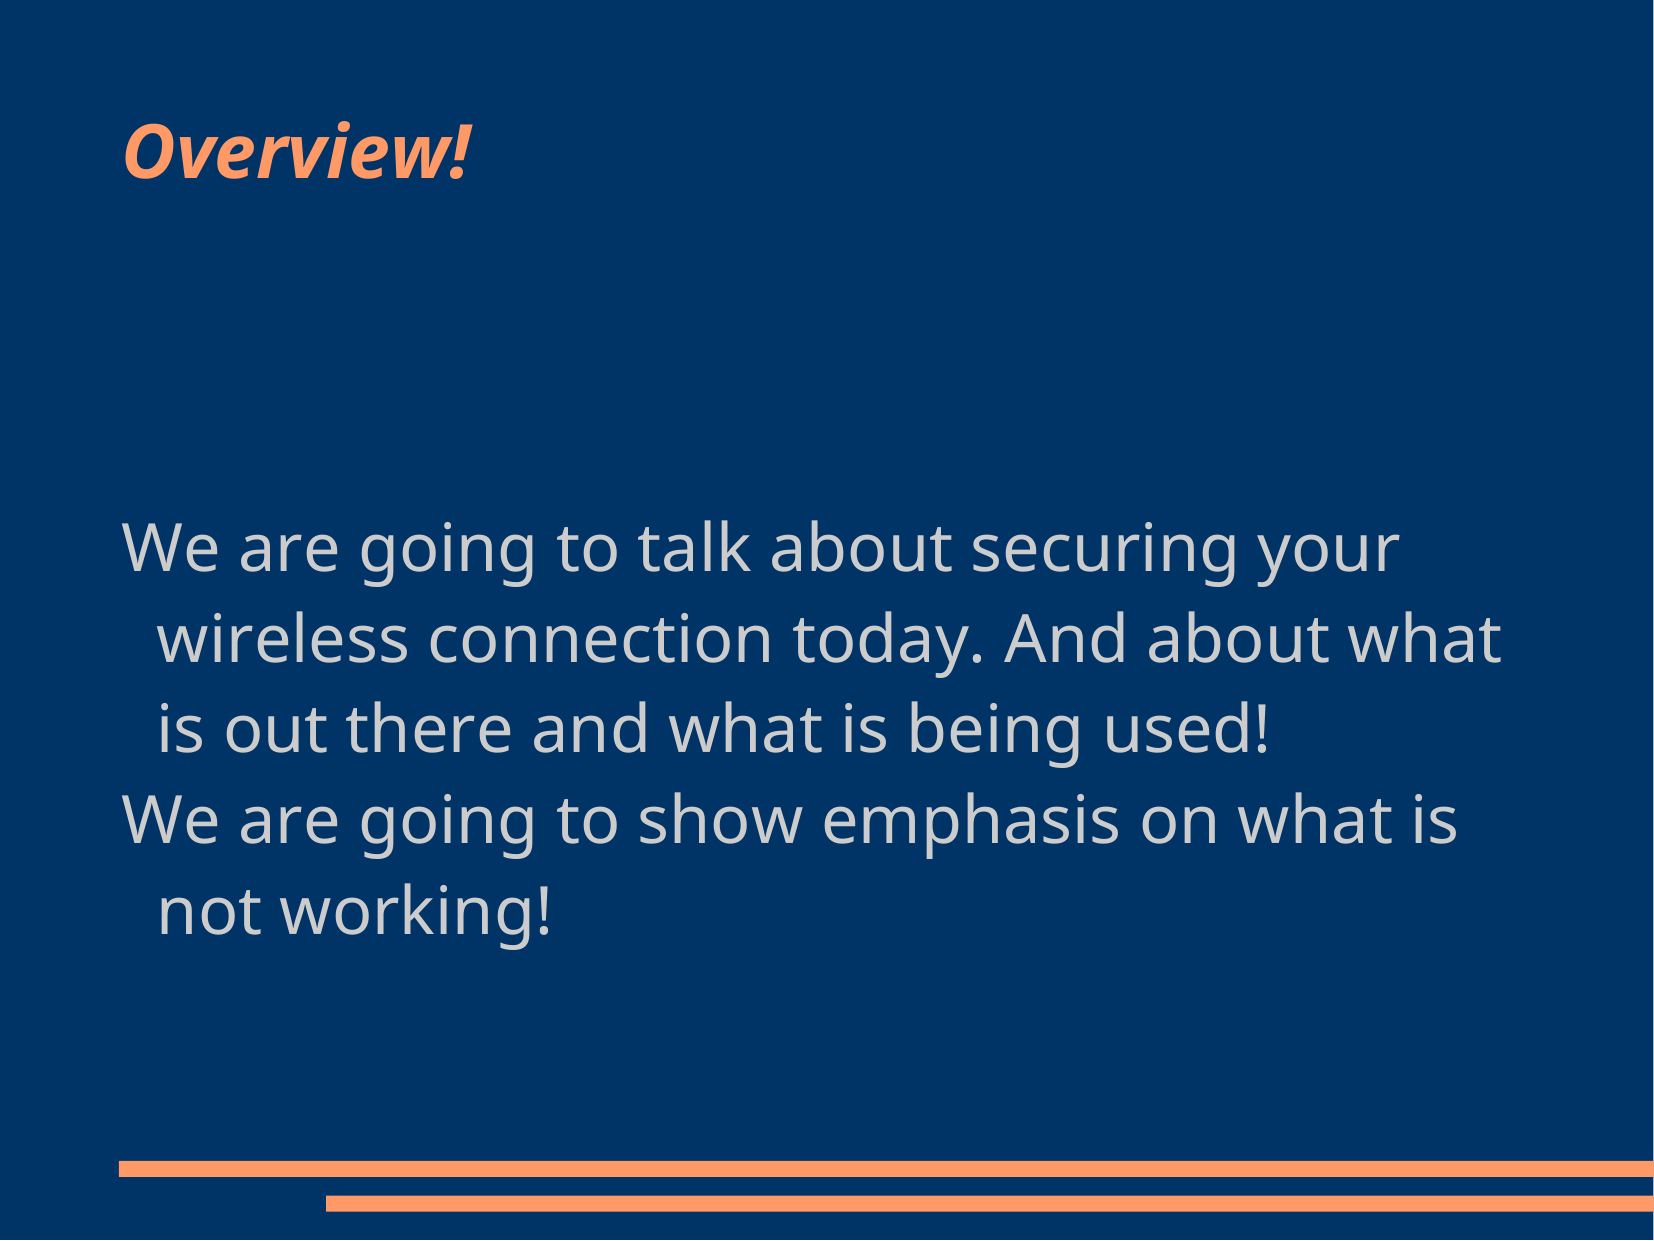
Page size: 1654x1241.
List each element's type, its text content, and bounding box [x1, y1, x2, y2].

subtitle We are going to talk about securing your wireless connection today. And about what is out there and what is being used! We are going to show emphasis on what is not working! [121, 322, 1561, 1133]
title Overview! [121, 46, 1534, 254]
